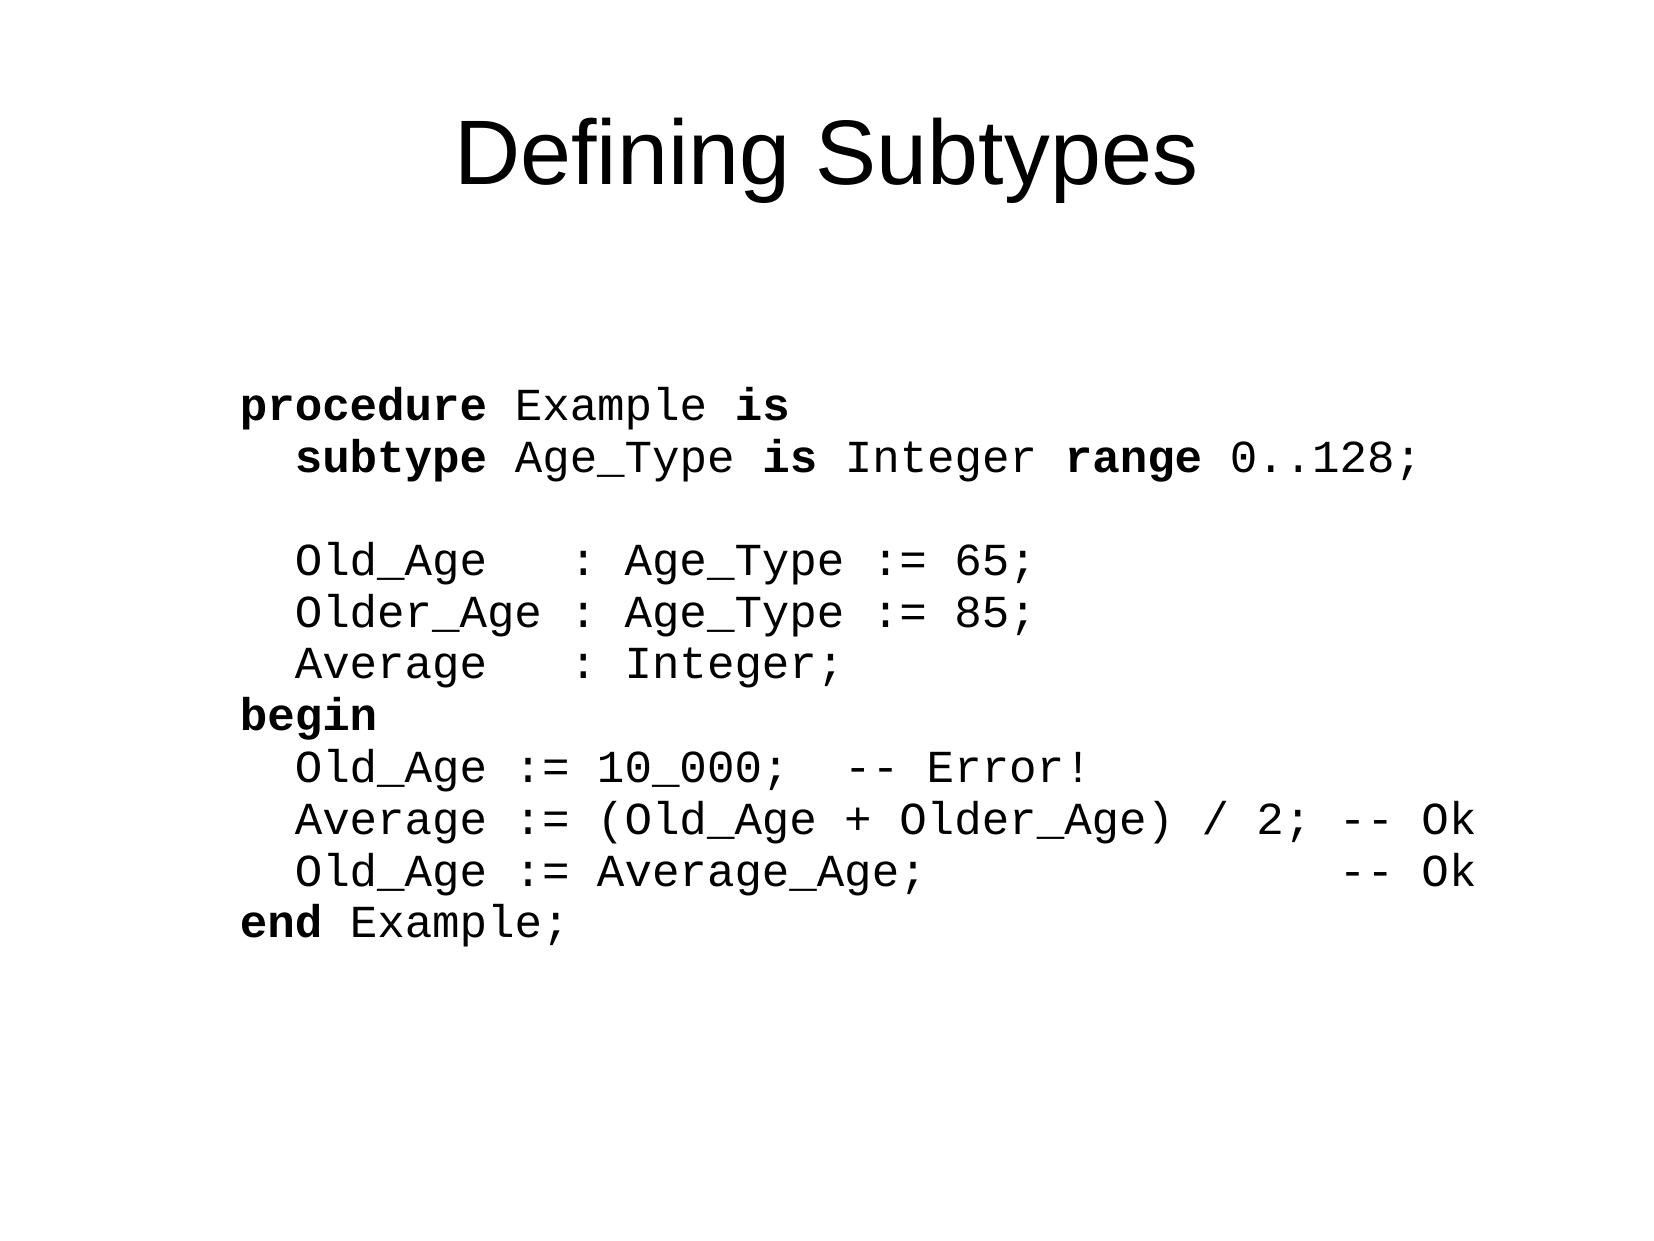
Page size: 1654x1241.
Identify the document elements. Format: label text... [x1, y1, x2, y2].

text_box procedure Example is subtype Age_Type is Integer range 0..128; Old_Age : Age_Type := 65; Older_Age : Age_Type := 85; Average : Integer; begin Old_Age := 10_000; -- Error! Average := (Old_Age + Older_Age) / 2; -- Ok Old_Age := Average_Age; -- Ok end Example; [225, 375, 1493, 939]
title Defining Subtypes [82, 49, 1571, 257]
